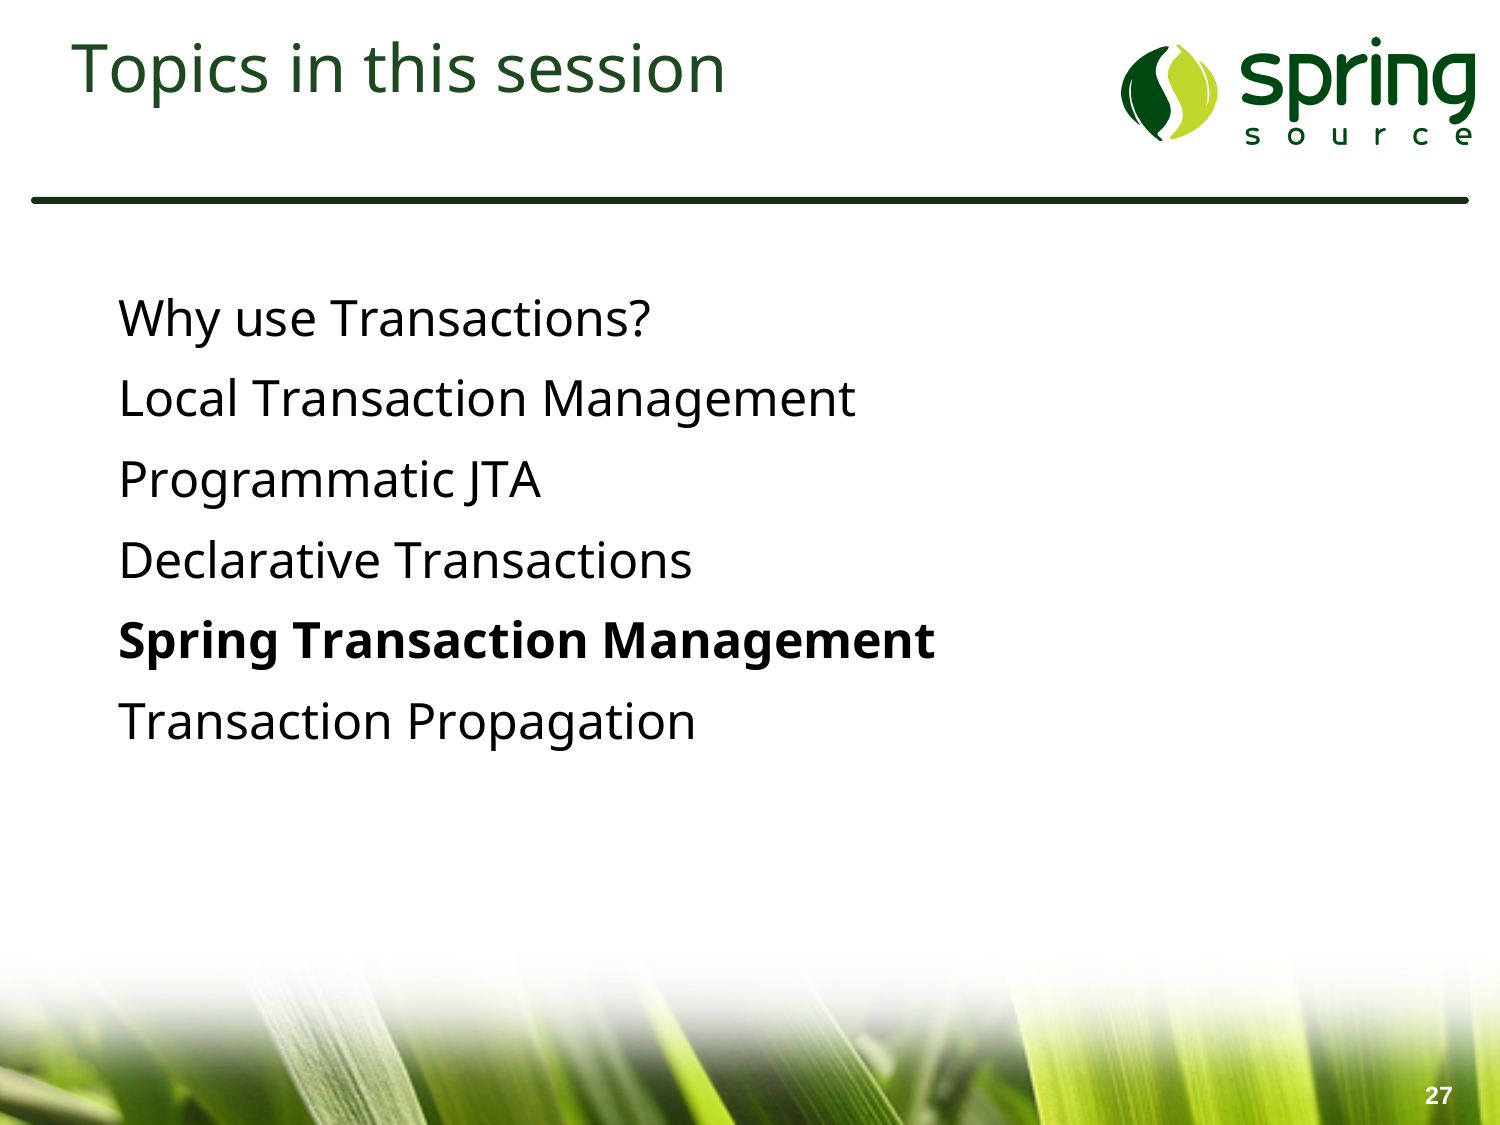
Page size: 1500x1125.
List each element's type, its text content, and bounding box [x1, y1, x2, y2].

list Why use Transactions? Local Transaction Management Programmatic JTA Declarative Transactions Spring Transaction Management Transaction Propagation [103, 275, 1394, 938]
picture [0, 944, 1500, 1125]
picture [1121, 37, 1475, 145]
title Topics in this session [56, 13, 1089, 176]
